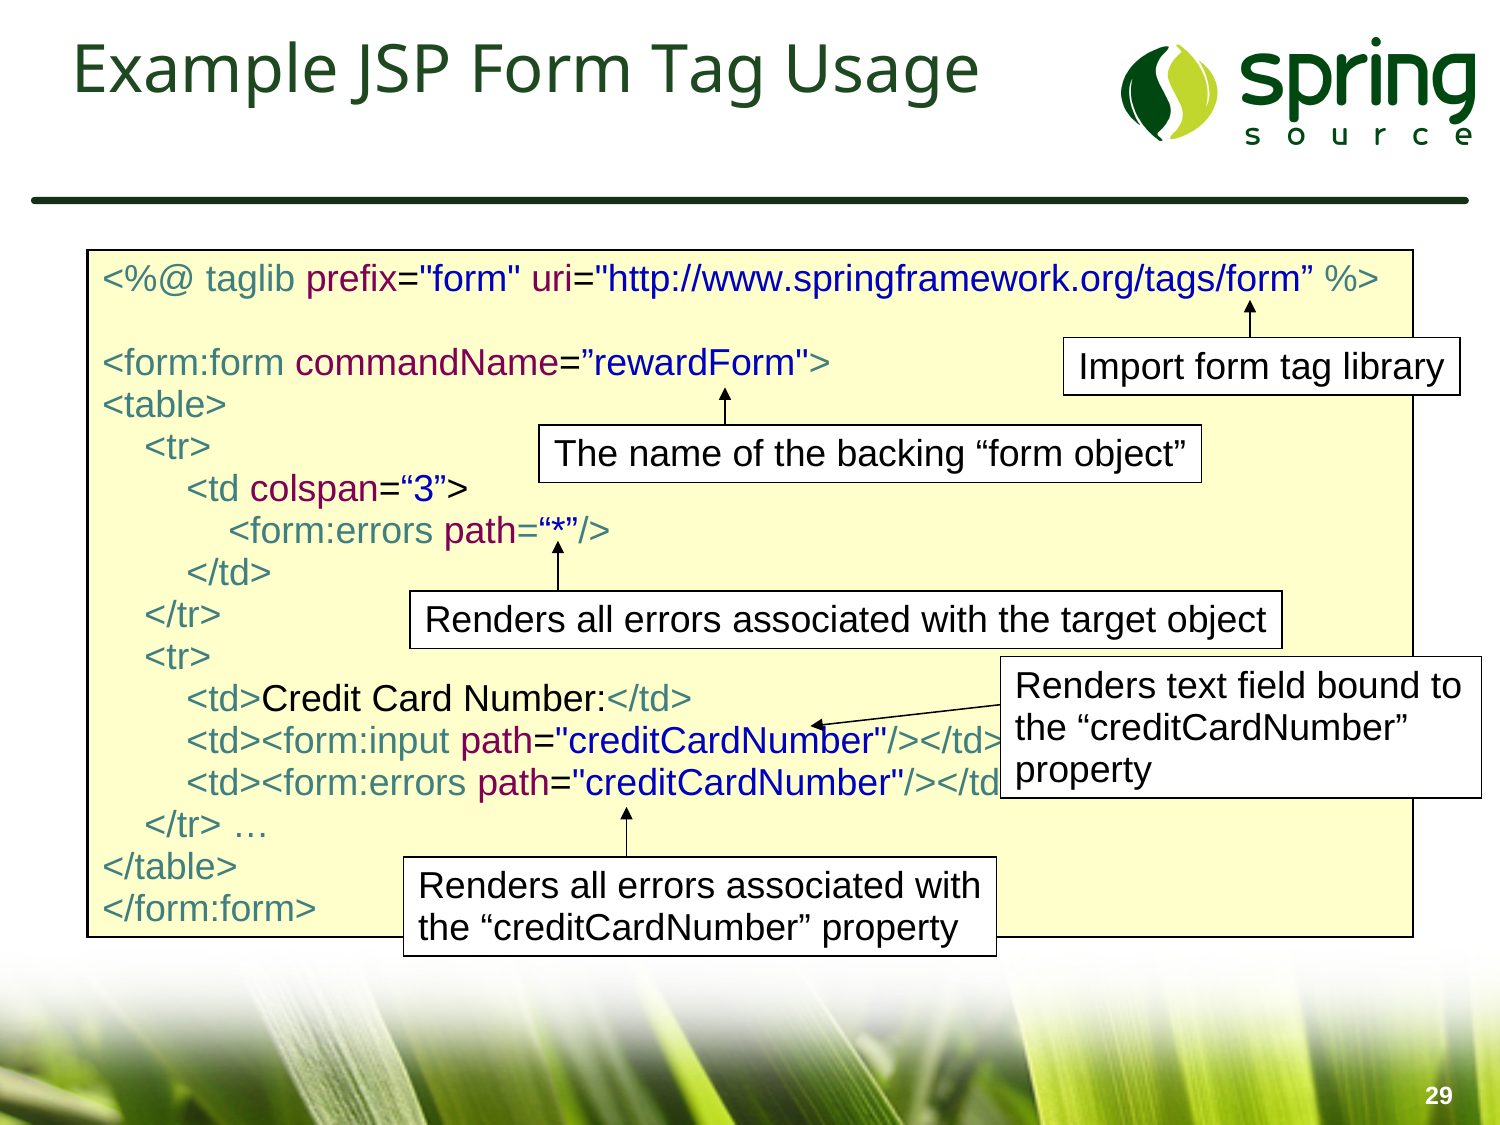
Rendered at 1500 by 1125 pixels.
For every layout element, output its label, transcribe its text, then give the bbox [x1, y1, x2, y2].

text_box Renders text field bound to the “creditCardNumber” property [1000, 656, 1482, 799]
title Example JSP Form Tag Usage [56, 13, 1089, 176]
text_box Renders all errors associated with the target object [409, 590, 1283, 649]
picture [0, 944, 1500, 1125]
text_box Renders all errors associated with the “creditCardNumber” property [403, 856, 997, 957]
text_box Import form tag library [1063, 337, 1460, 395]
text_box The name of the backing “form object” [538, 425, 1202, 483]
picture [1121, 37, 1475, 145]
text_box <%@ taglib prefix="form" uri="http://www.springframework.org/tags/form” %> <form:form commandName=”rewardForm"> <table> <tr> <td colspan=“3”> <form:errors path=“*”/> </td> </tr> <tr> <td>Credit Card Number:</td> <td><form:input path="creditCardNumber"/></td> <td><form:errors path="creditCardNumber"/></td> </tr> … </table> </form:form> [87, 249, 1413, 938]
